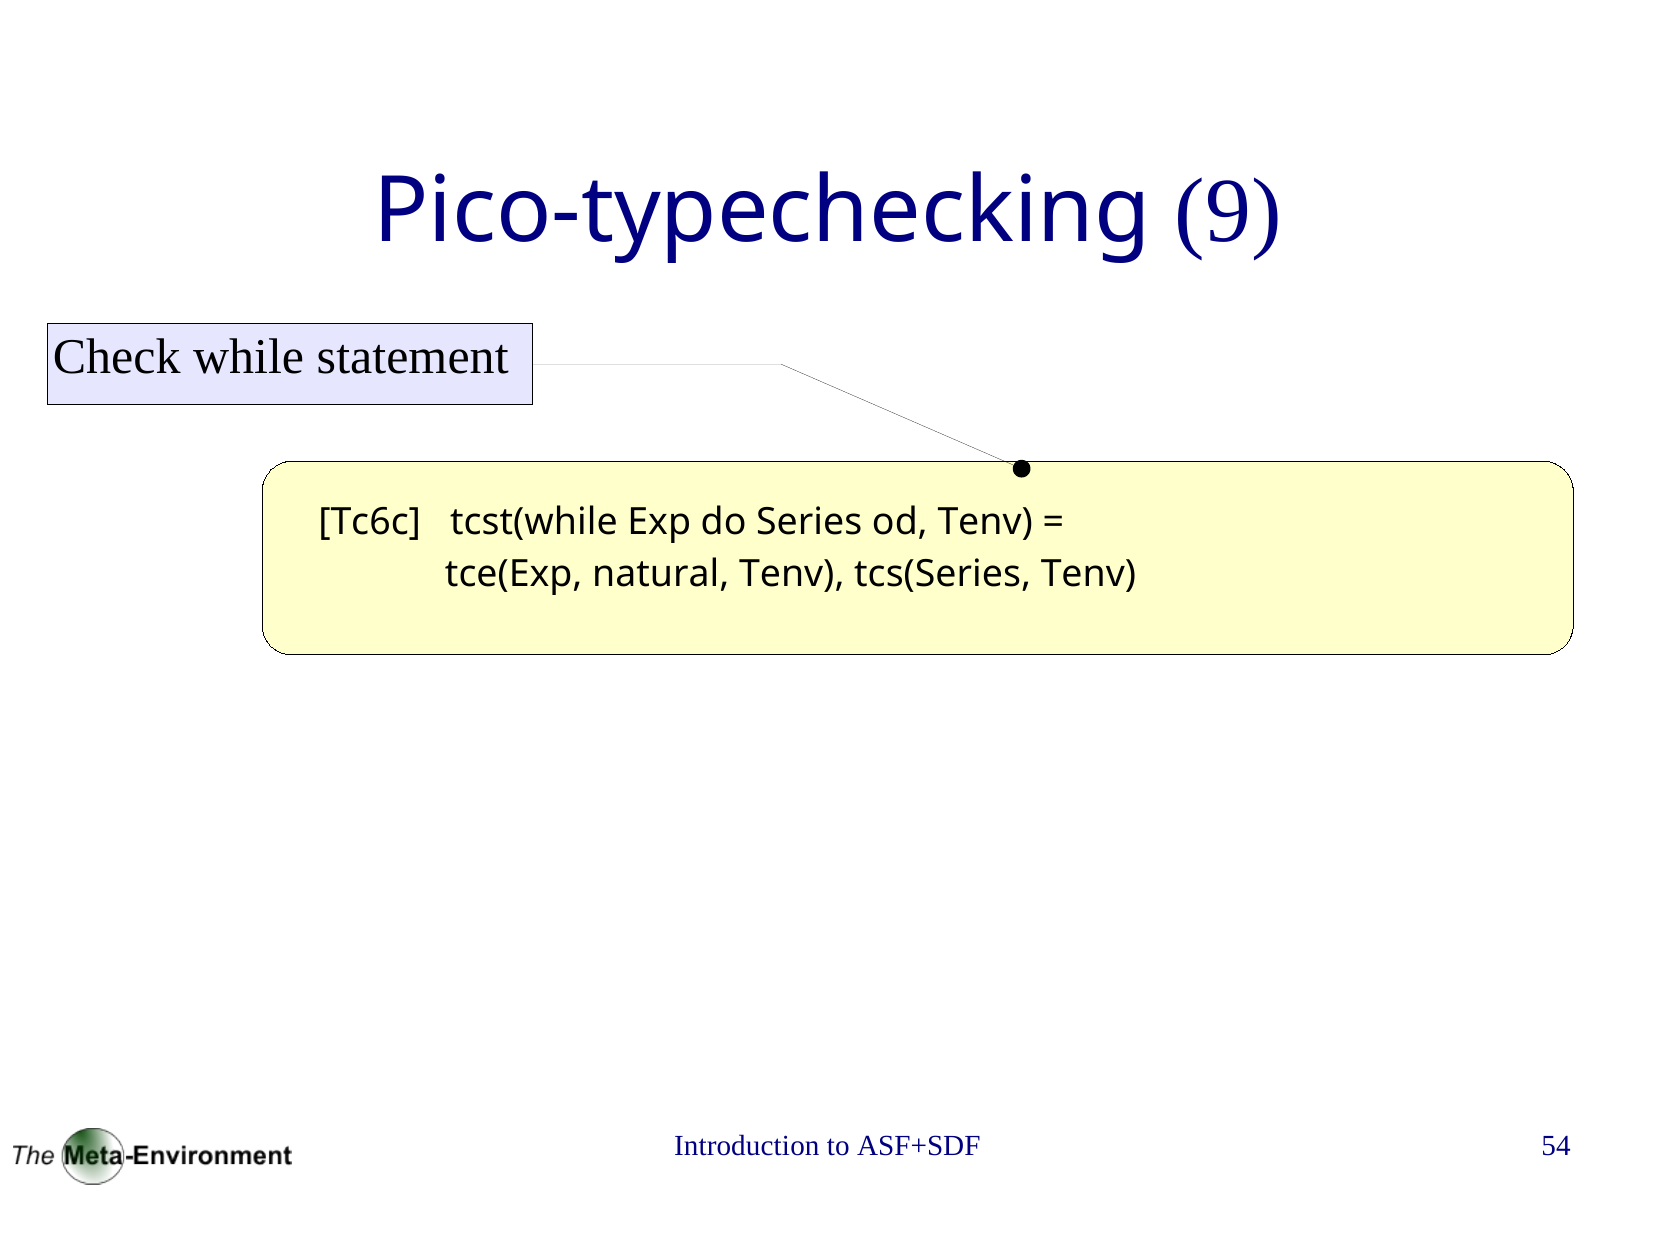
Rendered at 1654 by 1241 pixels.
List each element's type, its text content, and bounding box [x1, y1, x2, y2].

text_box [Tc6c] tcst(while Exp do Series od, Tenv) = tce(Exp, natural, Tenv), tcs(Series, Tenv) [303, 487, 1560, 818]
picture [13, 1128, 292, 1185]
text_box Check while statement [47, 323, 533, 405]
title Pico-typechecking (9) [121, 102, 1534, 311]
text_box [262, 461, 1574, 655]
